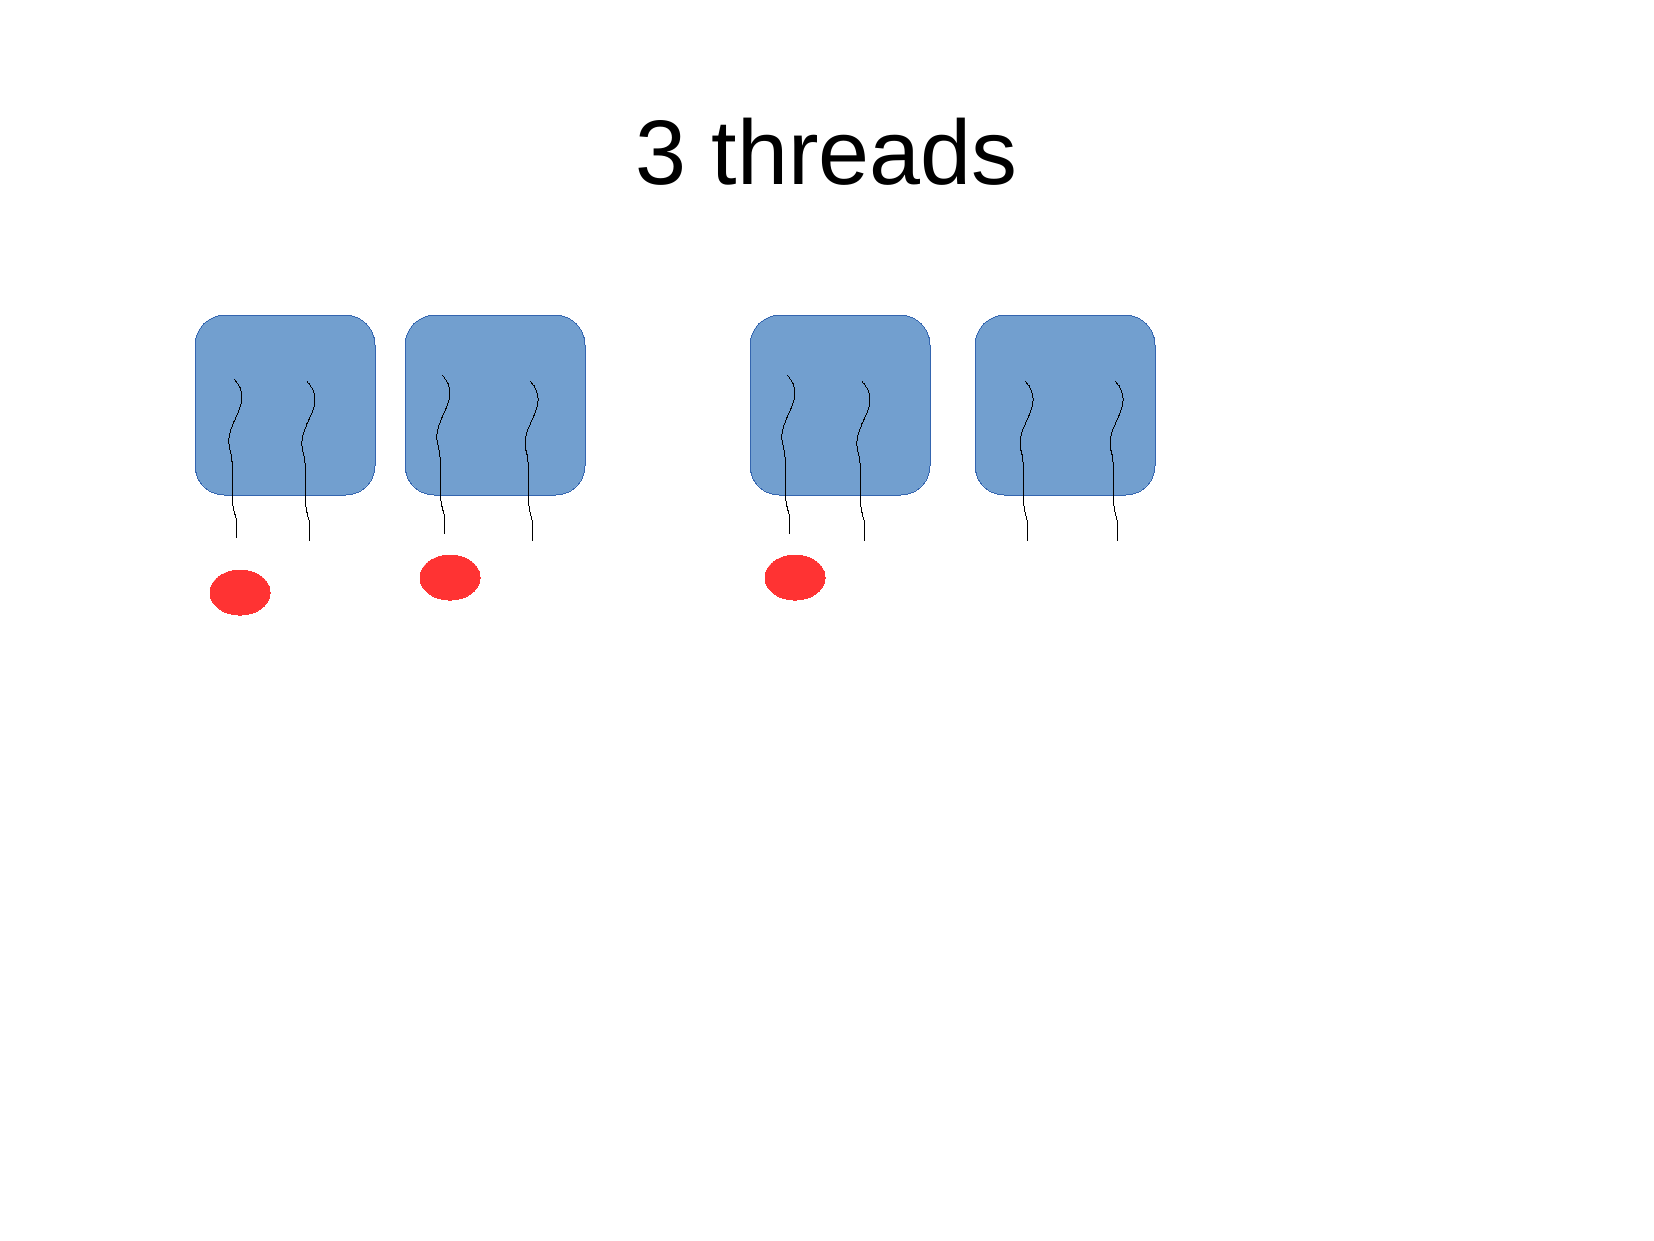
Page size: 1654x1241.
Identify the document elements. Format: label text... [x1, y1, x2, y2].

text_box [405, 315, 586, 496]
text_box [765, 555, 826, 601]
title 3 threads [82, 49, 1571, 257]
text_box [195, 315, 376, 496]
text_box [975, 315, 1156, 496]
text_box [210, 570, 271, 616]
text_box [420, 555, 481, 601]
text_box [750, 315, 931, 496]
